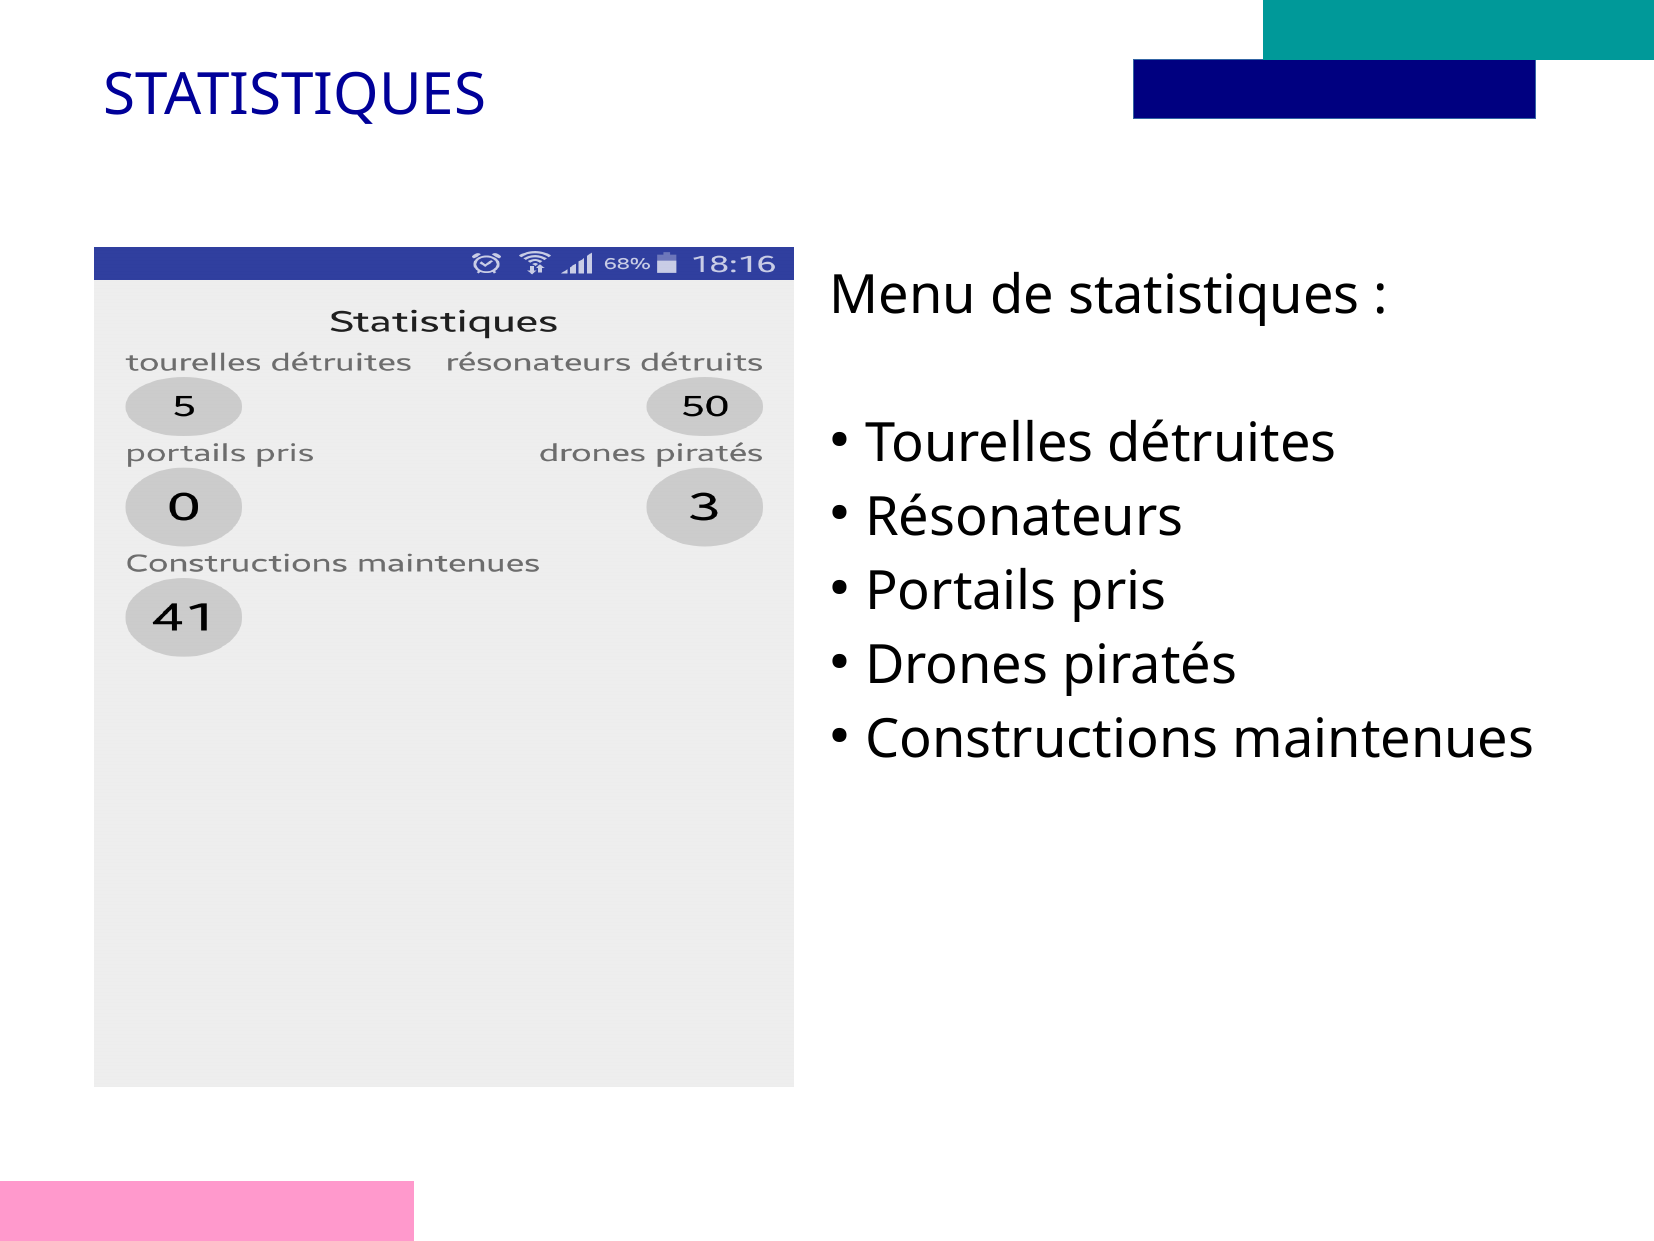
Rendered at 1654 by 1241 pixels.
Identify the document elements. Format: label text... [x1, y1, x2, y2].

text_box [1133, 0, 1654, 119]
title STATISTIQUES [0, 0, 1040, 196]
picture [94, 247, 794, 1087]
text_box Menu de statistiques : Tourelles détruites Résonateurs Portails pris Drones piratés Constructions maintenues [814, 248, 1630, 766]
text_box [0, 1181, 414, 1241]
